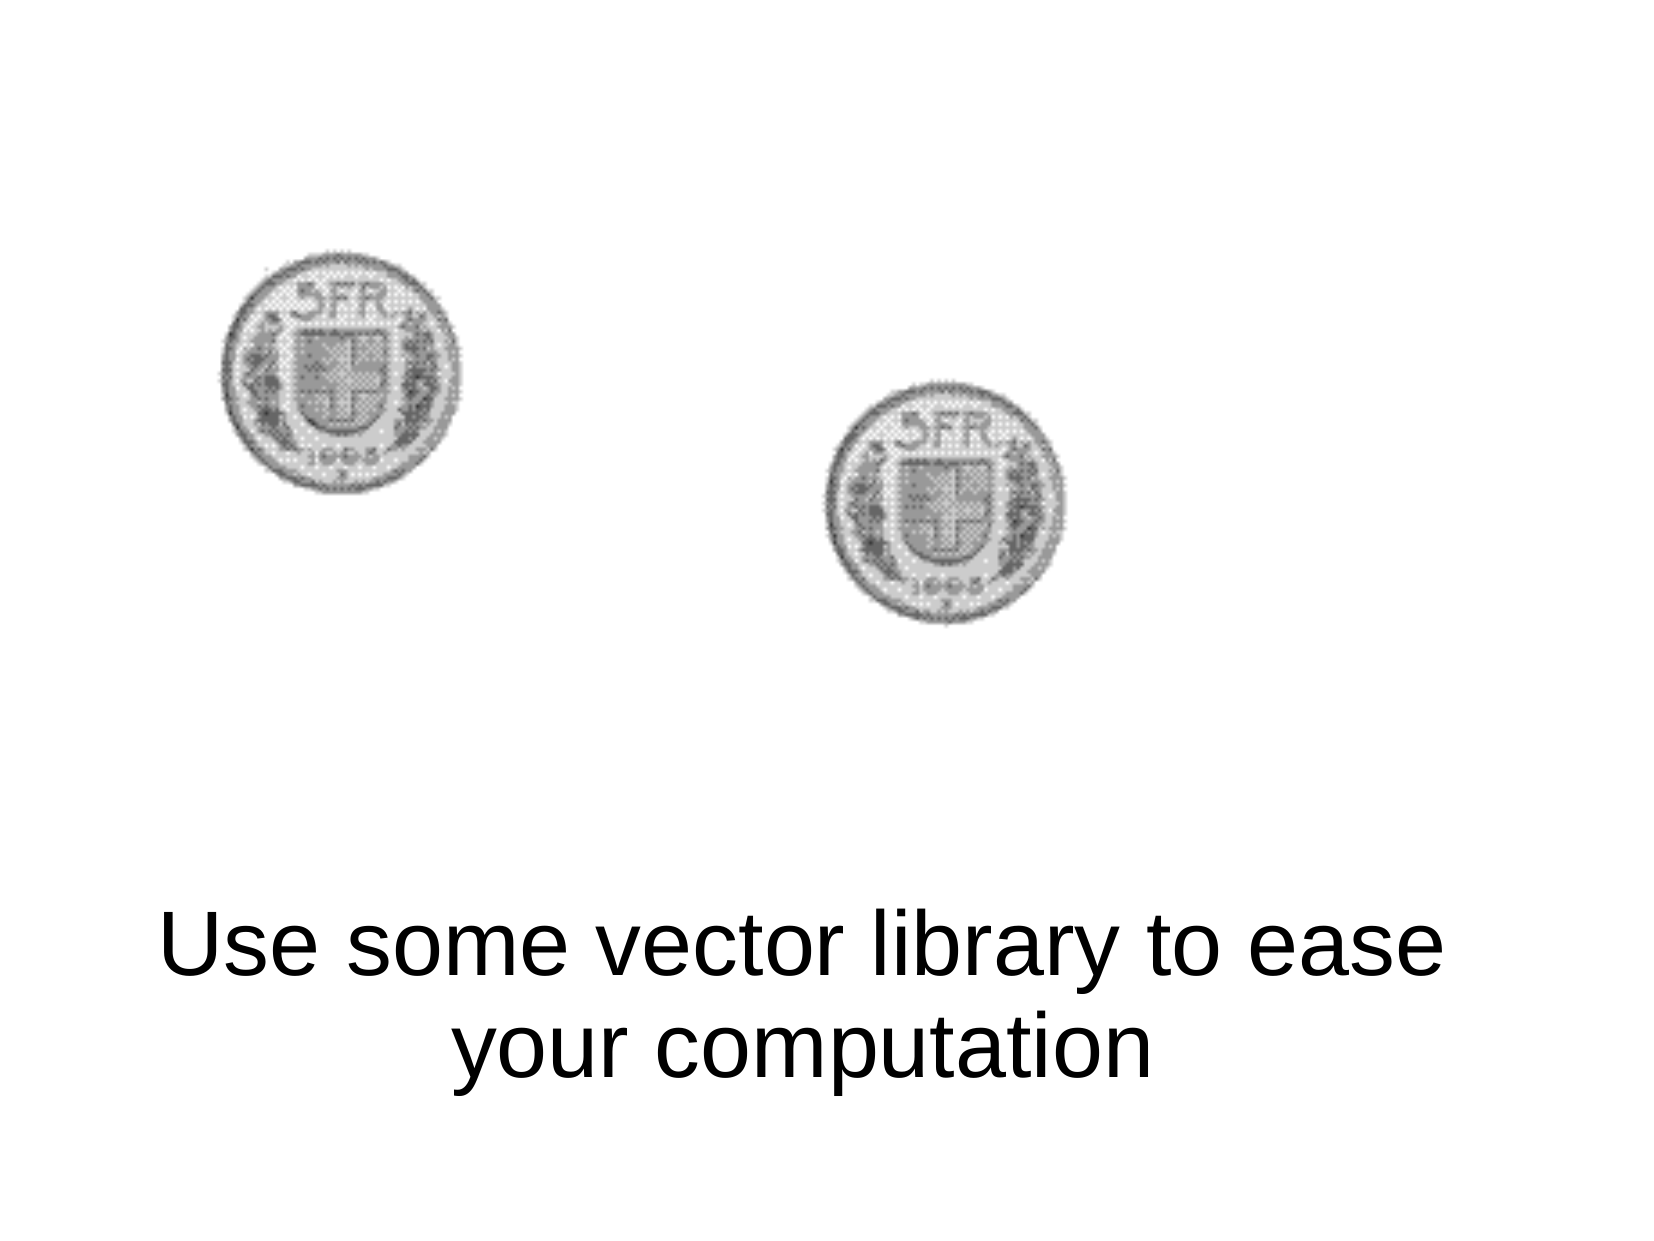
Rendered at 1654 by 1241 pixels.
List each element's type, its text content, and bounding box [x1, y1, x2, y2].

title Use some vector library to ease your computation [59, 891, 1548, 1099]
picture [194, 60, 1453, 780]
